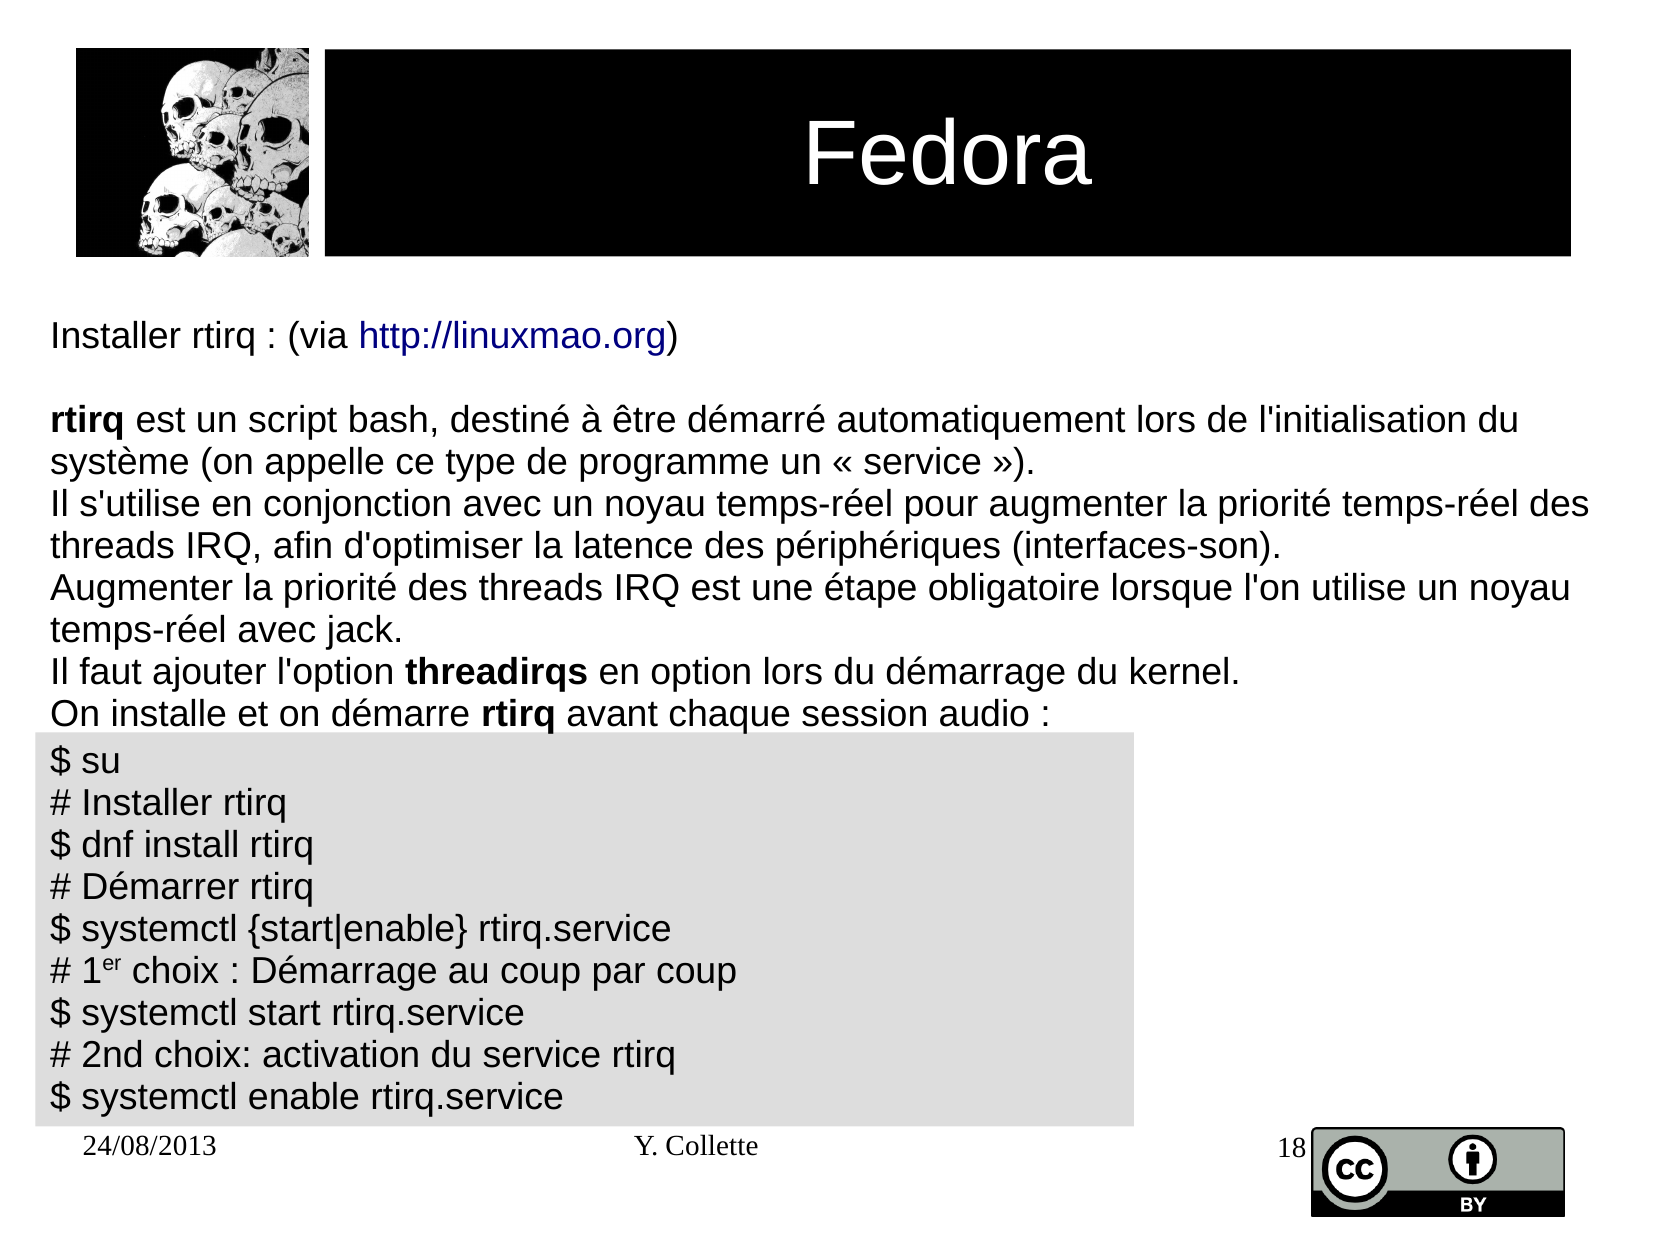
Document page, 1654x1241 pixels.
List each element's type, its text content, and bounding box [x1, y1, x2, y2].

title Fedora [324, 49, 1571, 257]
picture [1311, 1127, 1565, 1217]
text_box Installer rtirq : (via http://linuxmao.org) rtirq est un script bash, destiné à être démarré automatiquement lors de l'initialisation du système (on appelle ce type de programme un « service »). Il s'utilise en conjonction avec un noyau temps-réel pour augmenter la priorité temps-réel des threads IRQ, afin d'optimiser la latence des périphériques (interfaces-son). Augmenter la priorité des threads IRQ est une étape obligatoire lorsque l'on utilise un noyau temps-réel avec jack. Il faut ajouter l'option threadirqs en option lors du démarrage du kernel. On installe et on démarre rtirq avant chaque session audio : [35, 307, 1619, 742]
picture [76, 48, 309, 257]
text_box $ su # Installer rtirq $ dnf install rtirq # Démarrer rtirq $ systemctl {start|enable} rtirq.service # 1er choix : Démarrage au coup par coup $ systemctl start rtirq.service # 2nd choix: activation du service rtirq $ systemctl enable rtirq.service [35, 742, 1134, 1127]
